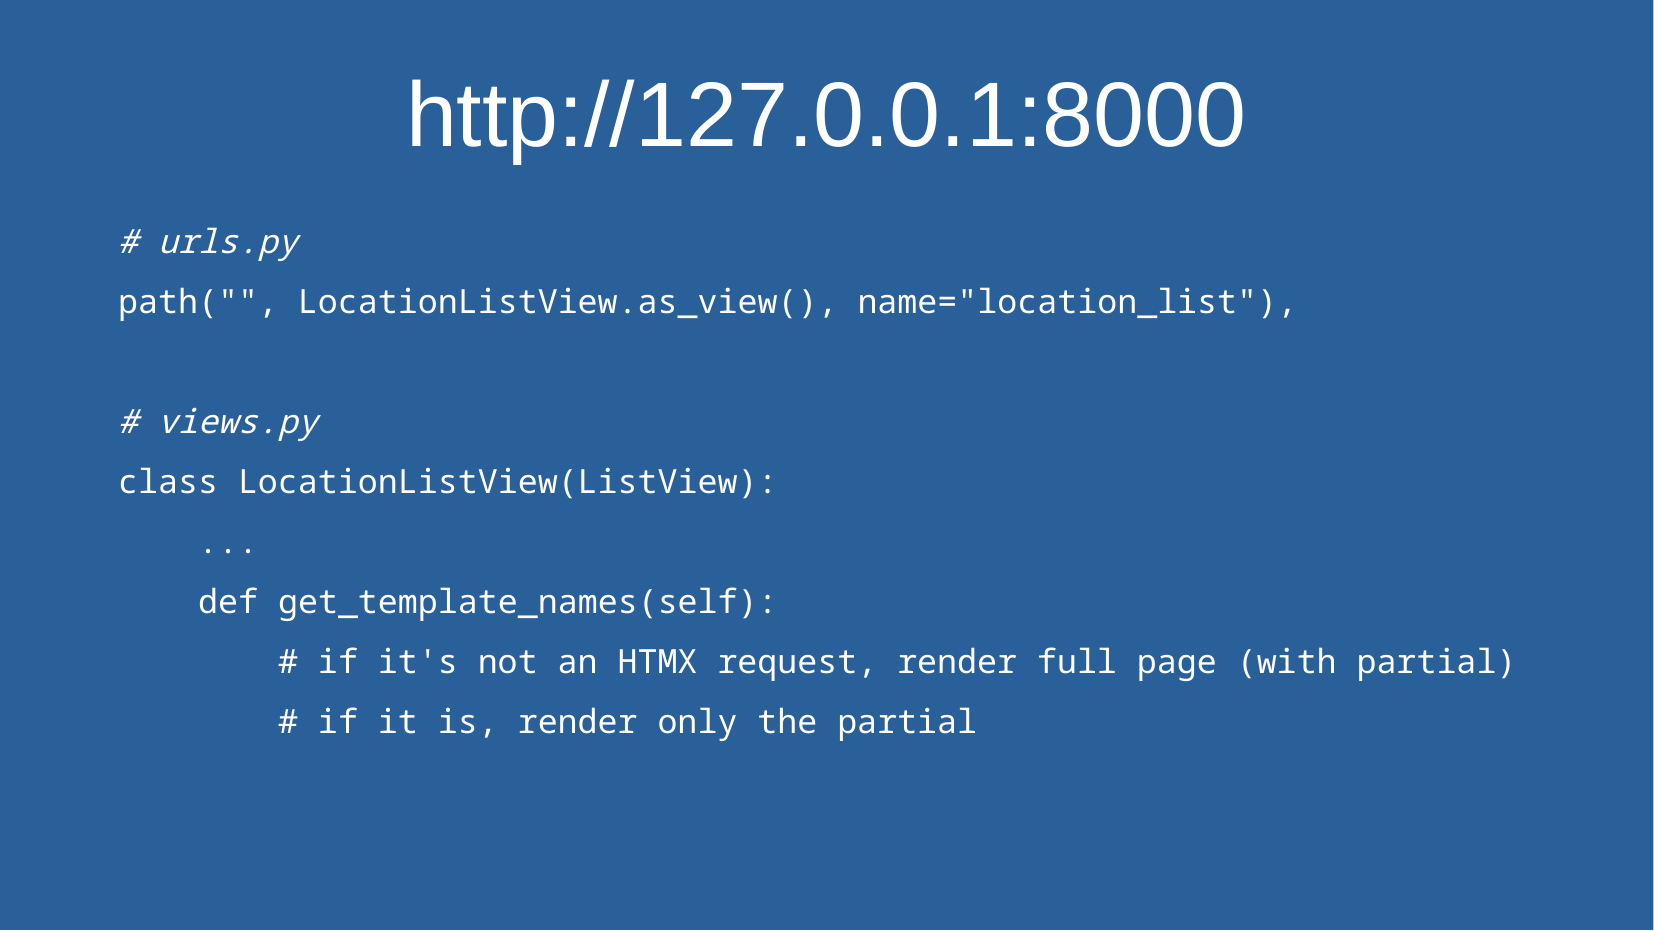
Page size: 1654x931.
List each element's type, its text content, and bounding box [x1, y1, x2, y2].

title http://127.0.0.1:8000 [82, 37, 1571, 193]
list # urls.py path("", LocationListView.as_view(), name="location_list"), # views.py class LocationListView(ListView): ... def get_template_names(self): # if it's not an HTMX request, render full page (with partial) # if it is, render only the partial [82, 217, 1571, 758]
